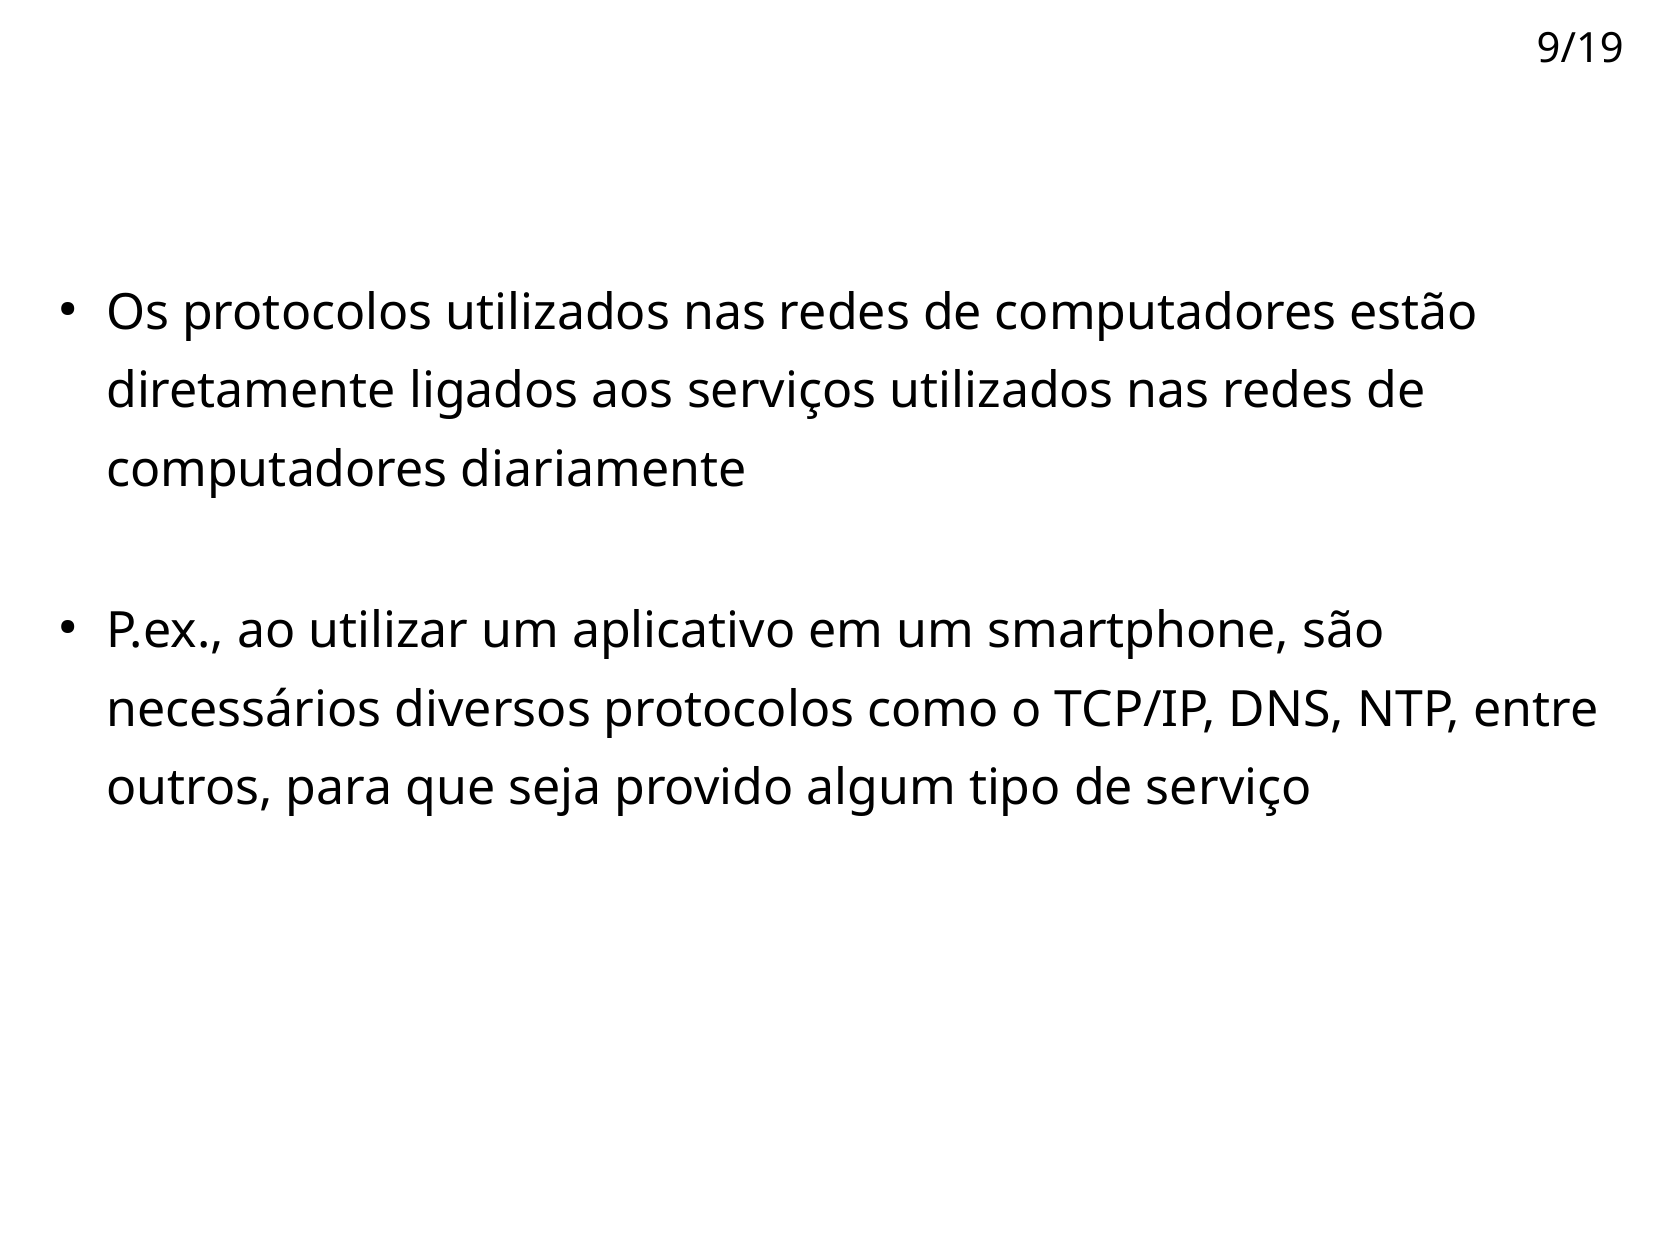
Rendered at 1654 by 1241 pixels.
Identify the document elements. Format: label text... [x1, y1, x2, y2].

list Os protocolos utilizados nas redes de computadores estão diretamente ligados aos serviços utilizados nas redes de computadores diariamente P.ex., ao utilizar um aplicativo em um smartphone, são necessários diversos protocolos como o TCP/IP, DNS, NTP, entre outros, para que seja provido algum tipo de serviço [59, 265, 1625, 1211]
